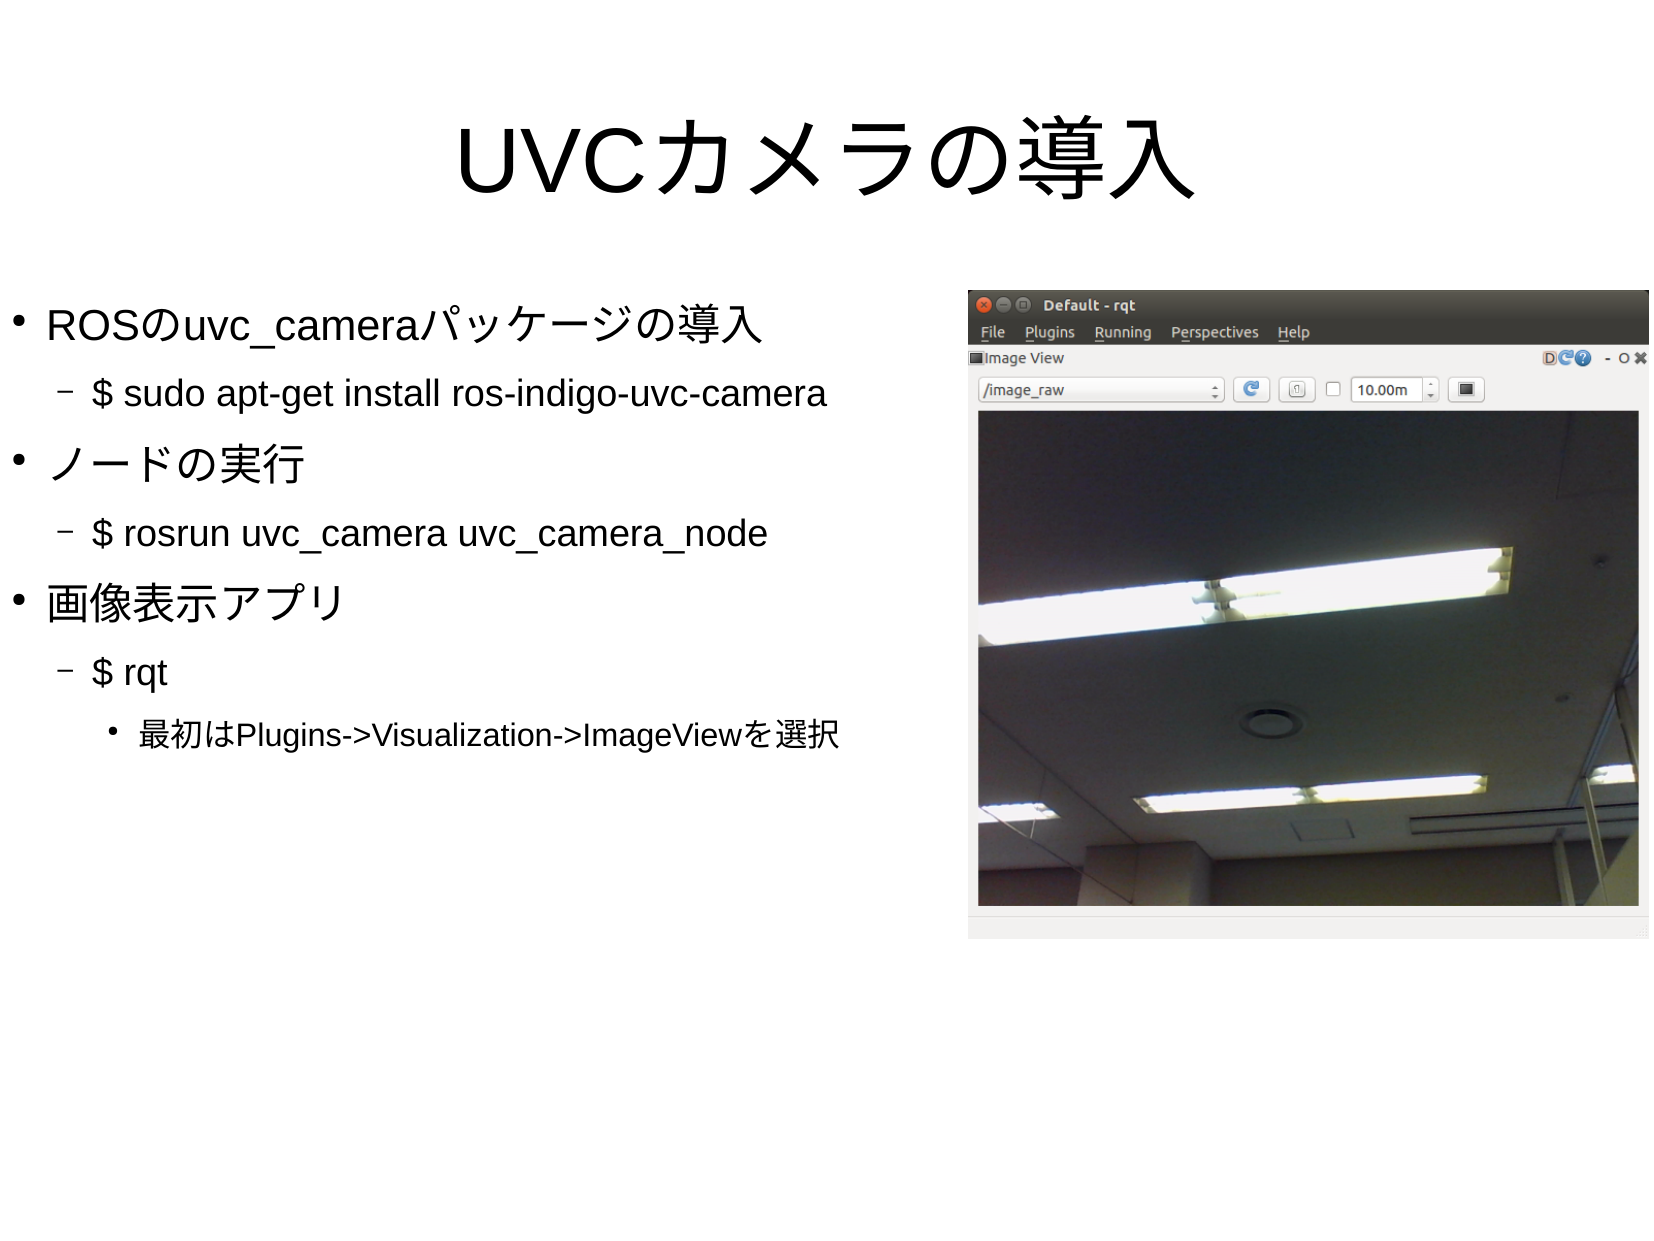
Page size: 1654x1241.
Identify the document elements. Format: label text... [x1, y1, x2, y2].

list ROSのuvc_cameraパッケージの導入 $ sudo apt-get install ros-indigo-uvc-camera ノードの実行 $ rosrun uvc_camera uvc_camera_node 画像表示アプリ $ rqt 最初はPlugins->Visualization->ImageViewを選択 [0, 290, 968, 756]
picture [968, 290, 1649, 939]
title UVCカメラの導入 [82, 49, 1571, 257]
